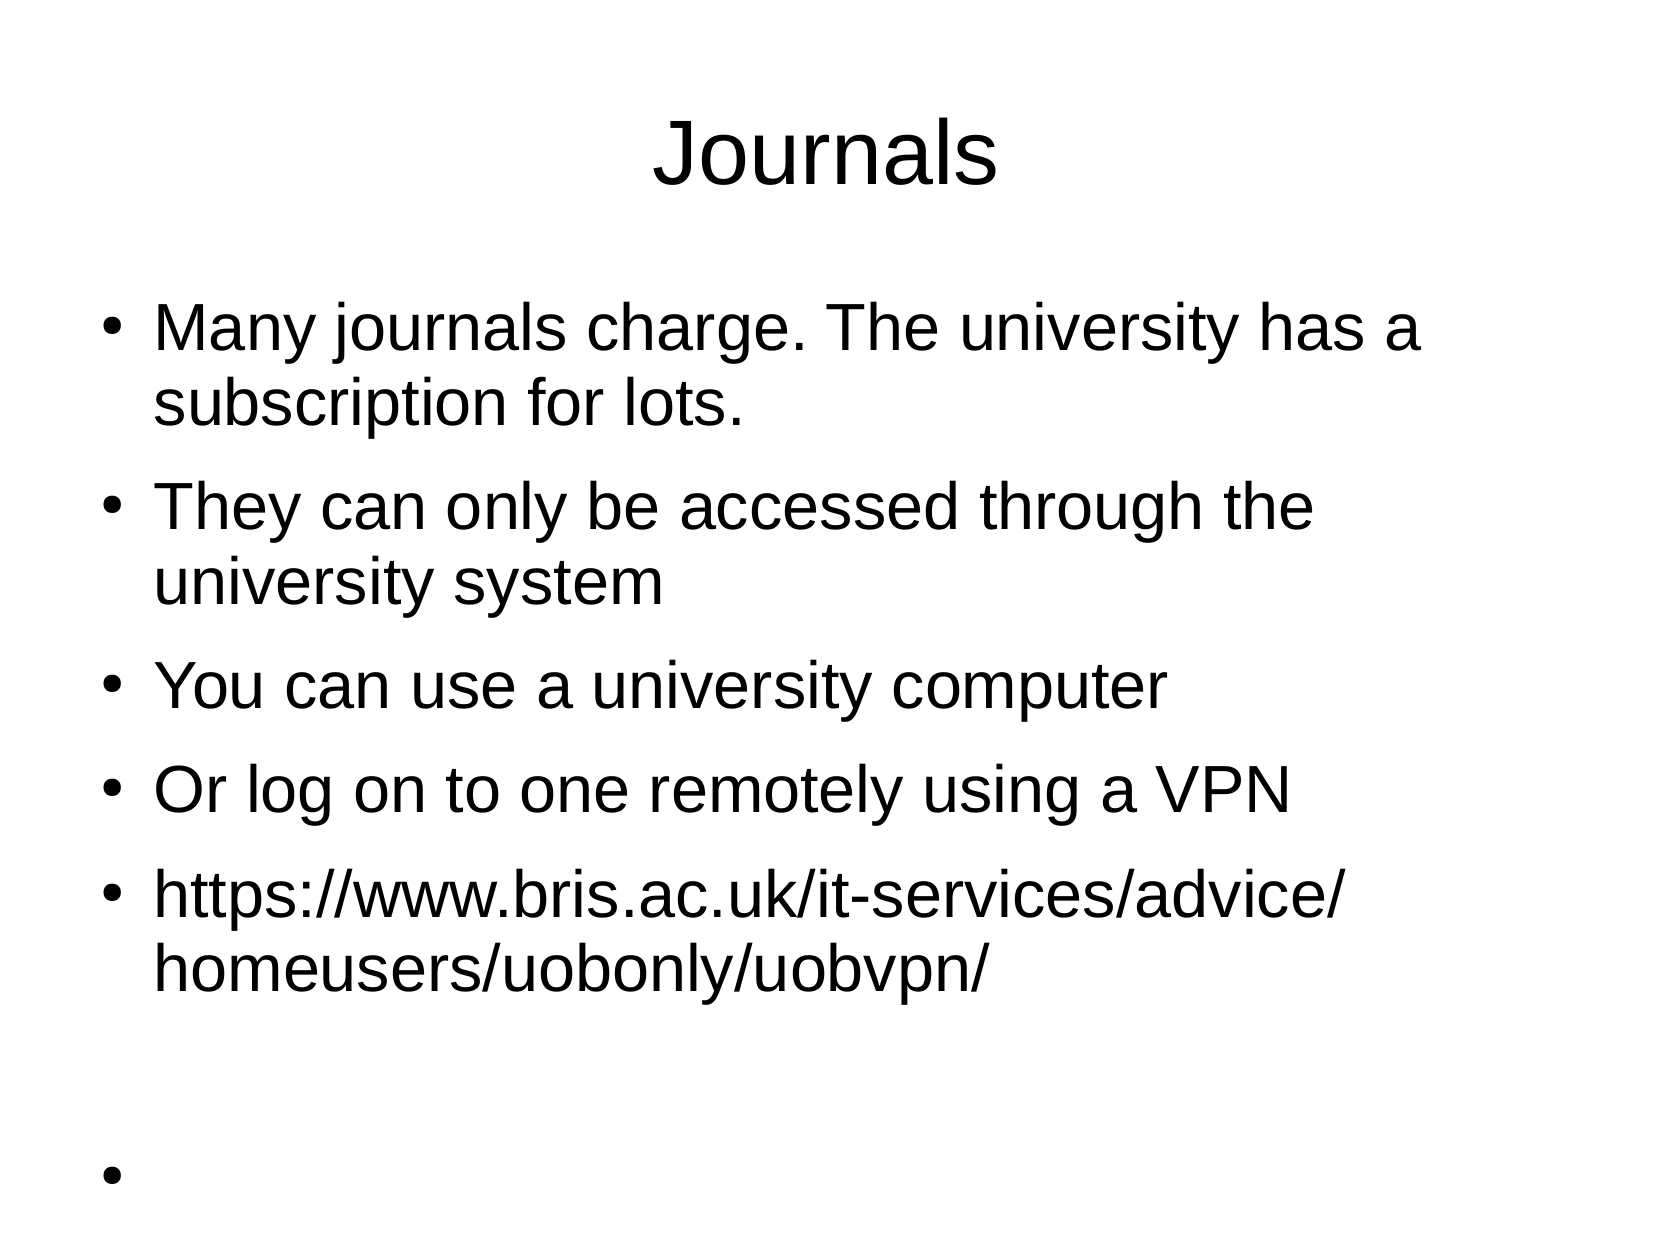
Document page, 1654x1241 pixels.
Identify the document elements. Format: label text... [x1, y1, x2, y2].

list Many journals charge. The university has a subscription for lots. They can only be accessed through the university system You can use a university computer Or log on to one remotely using a VPN https://www.bris.ac.uk/it-services/advice/homeusers/uobonly/uobvpn/ [82, 290, 1571, 1010]
title Journals [82, 49, 1571, 257]
